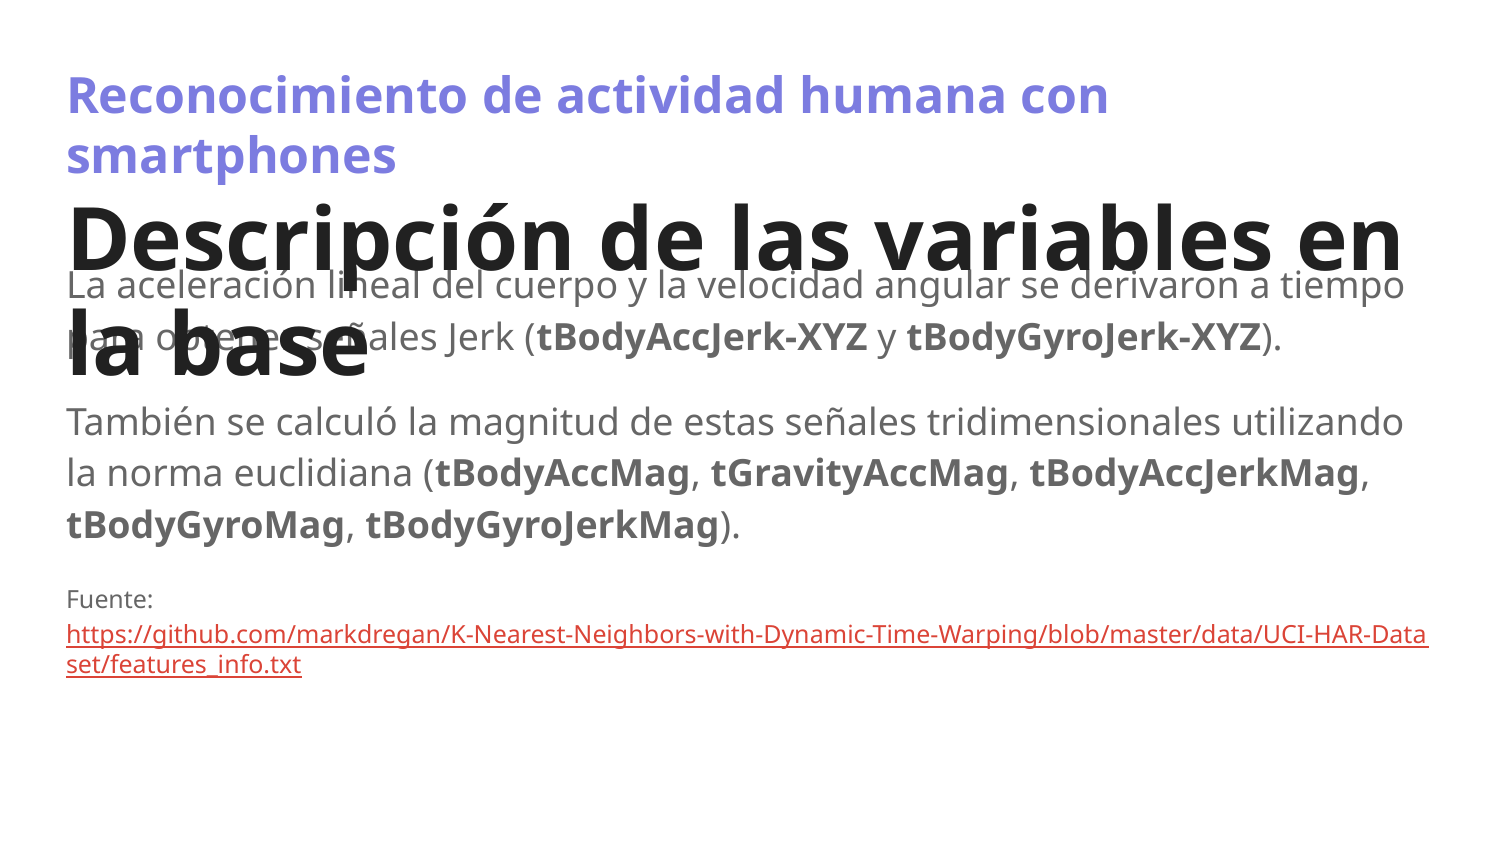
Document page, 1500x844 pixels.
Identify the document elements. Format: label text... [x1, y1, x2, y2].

list La aceleración lineal del cuerpo y la velocidad angular se derivaron a tiempo para obtener señales Jerk (tBodyAccJerk-XYZ y tBodyGyroJerk-XYZ). También se calculó la magnitud de estas señales tridimensionales utilizando la norma euclidiana (tBodyAccMag, tGravityAccMag, tBodyAccJerkMag, tBodyGyroMag, tBodyGyroJerkMag). Fuente: https://github.com/markdregan/K-Nearest-Neighbors-with-Dynamic-Time-Warping/blob/master/data/UCI-HAR-Dataset/features_info.txt [51, 239, 1449, 787]
title Reconocimiento de actividad humana con smartphones Descripción de las variables en la base [51, 48, 1449, 180]
